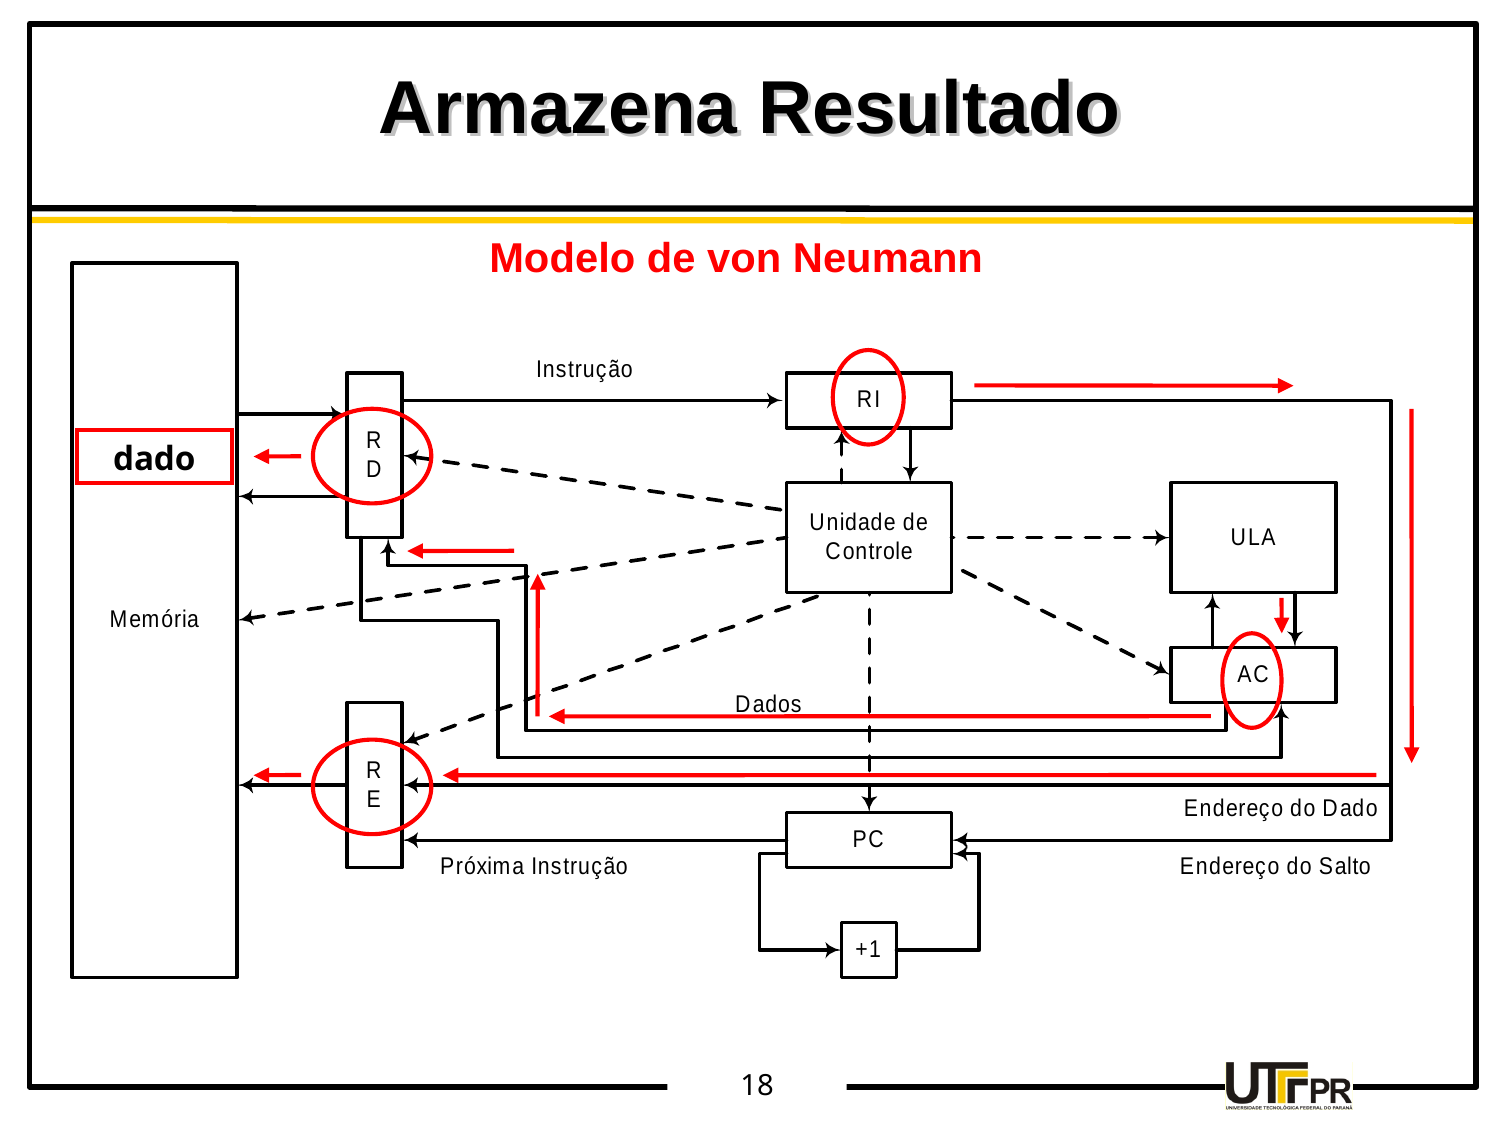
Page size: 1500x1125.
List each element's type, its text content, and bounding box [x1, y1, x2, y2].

text_box dado [76, 430, 233, 484]
picture [1225, 1062, 1353, 1110]
list Modelo de von Neumann [72, 231, 1400, 255]
chart [64, 255, 1424, 986]
title Armazena Resultado [41, 65, 1459, 158]
